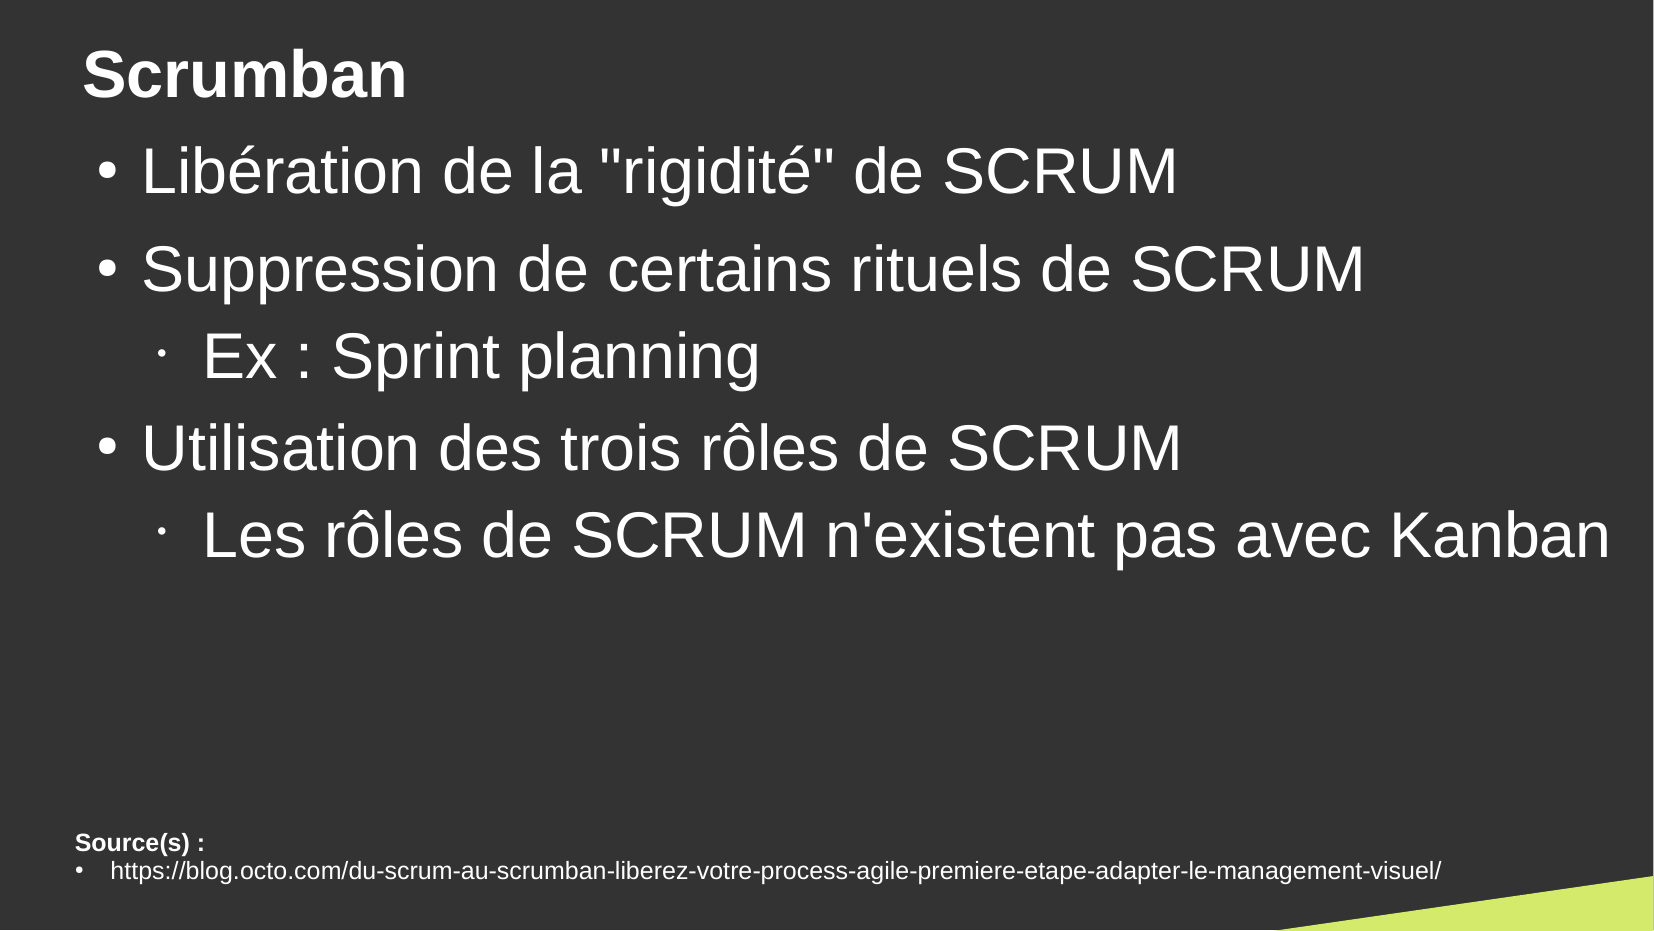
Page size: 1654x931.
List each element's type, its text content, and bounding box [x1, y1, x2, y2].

list Libération de la "rigidité" de SCRUM Suppression de certains rituels de SCRUM Ex : Sprint planning Utilisation des trois rôles de SCRUM Les rôles de SCRUM n'existent pas avec Kanban [80, 135, 1620, 579]
text_box [1272, 875, 1654, 931]
text_box Source(s) : https://blog.octo.com/du-scrum-au-scrumban-liberez-votre-process-agile-premiere-etape-adapter-le-management-visuel/ [60, 821, 1546, 921]
title Scrumban [82, 37, 1571, 122]
